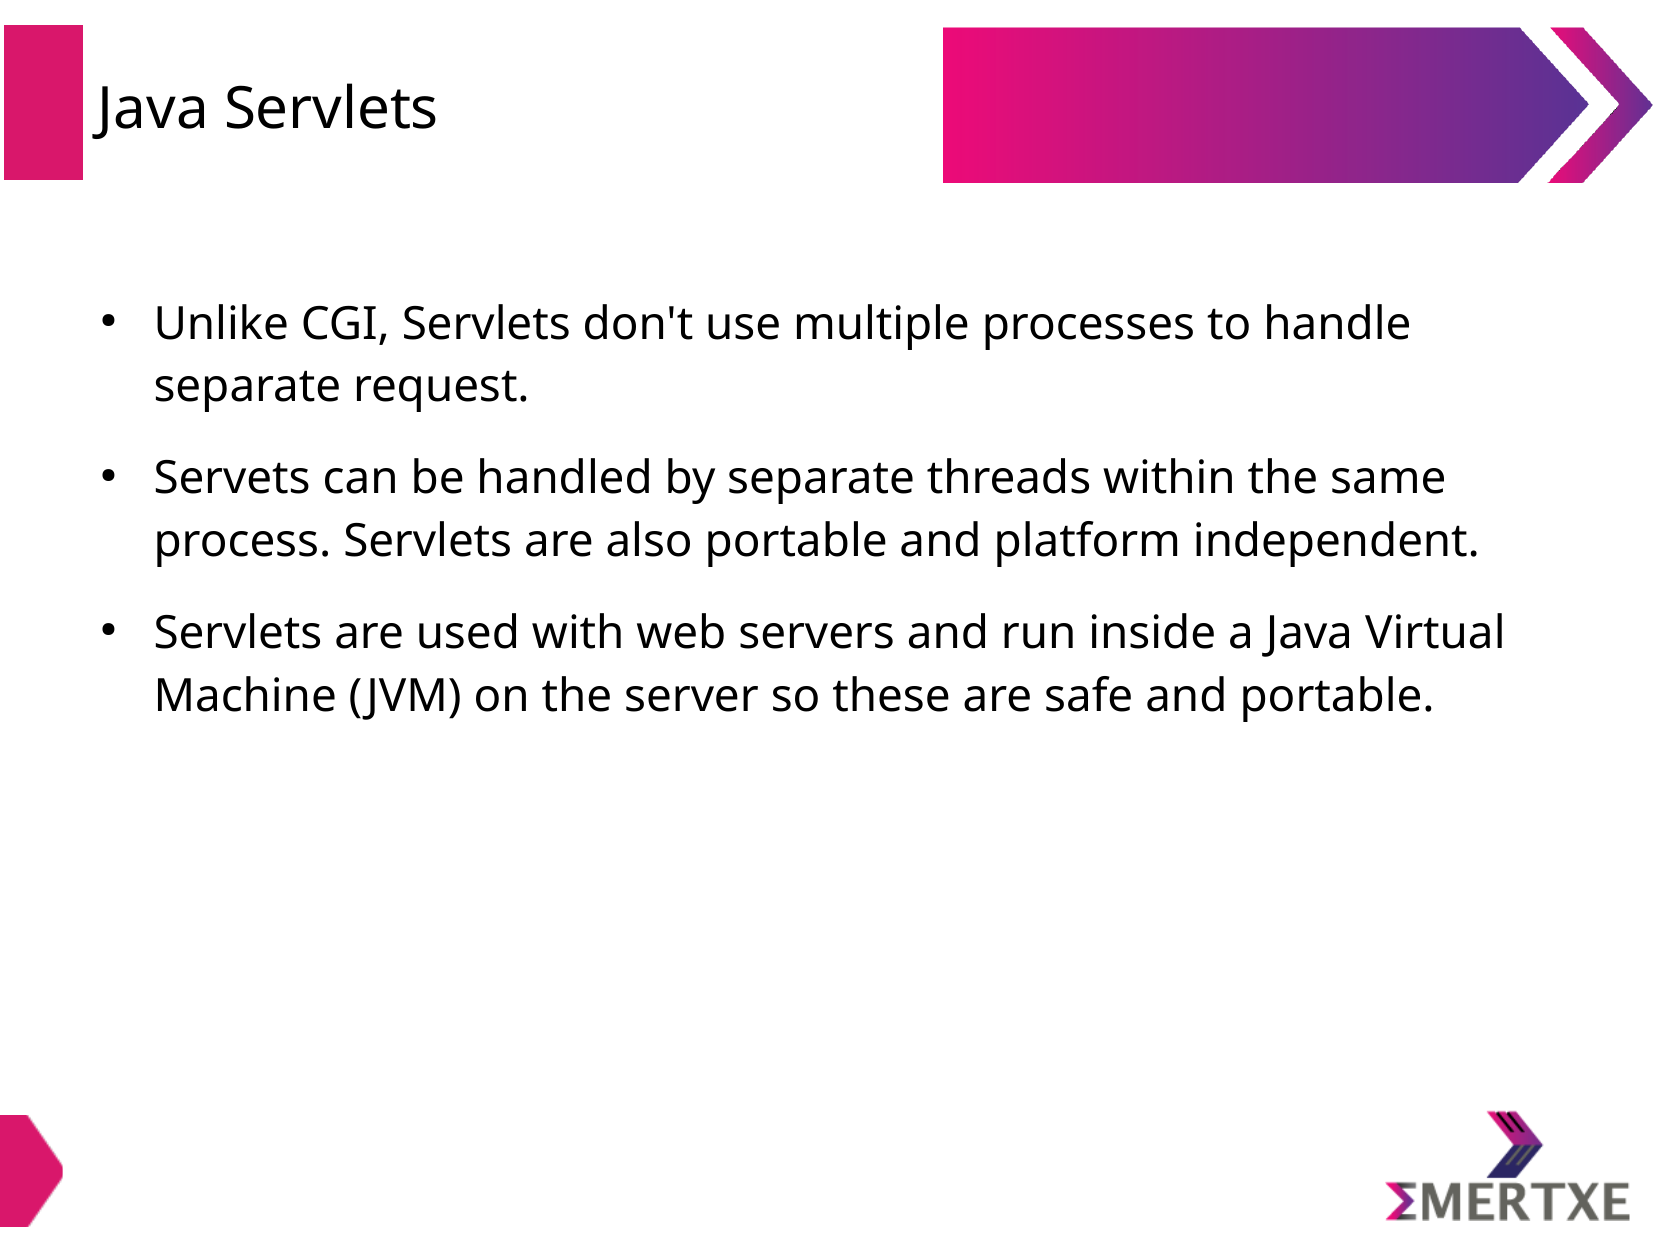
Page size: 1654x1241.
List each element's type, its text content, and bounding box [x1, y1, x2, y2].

list Unlike CGI, Servlets don't use multiple processes to handle separate request. Servets can be handled by separate threads within the same process. Servlets are also portable and platform independent. Servlets are used with web servers and run inside a Java Virtual Machine (JVM) on the server so these are safe and portable. [82, 290, 1571, 1010]
title Java Servlets [82, 2, 1571, 210]
picture [1385, 1107, 1631, 1221]
picture [1571, 27, 1653, 183]
